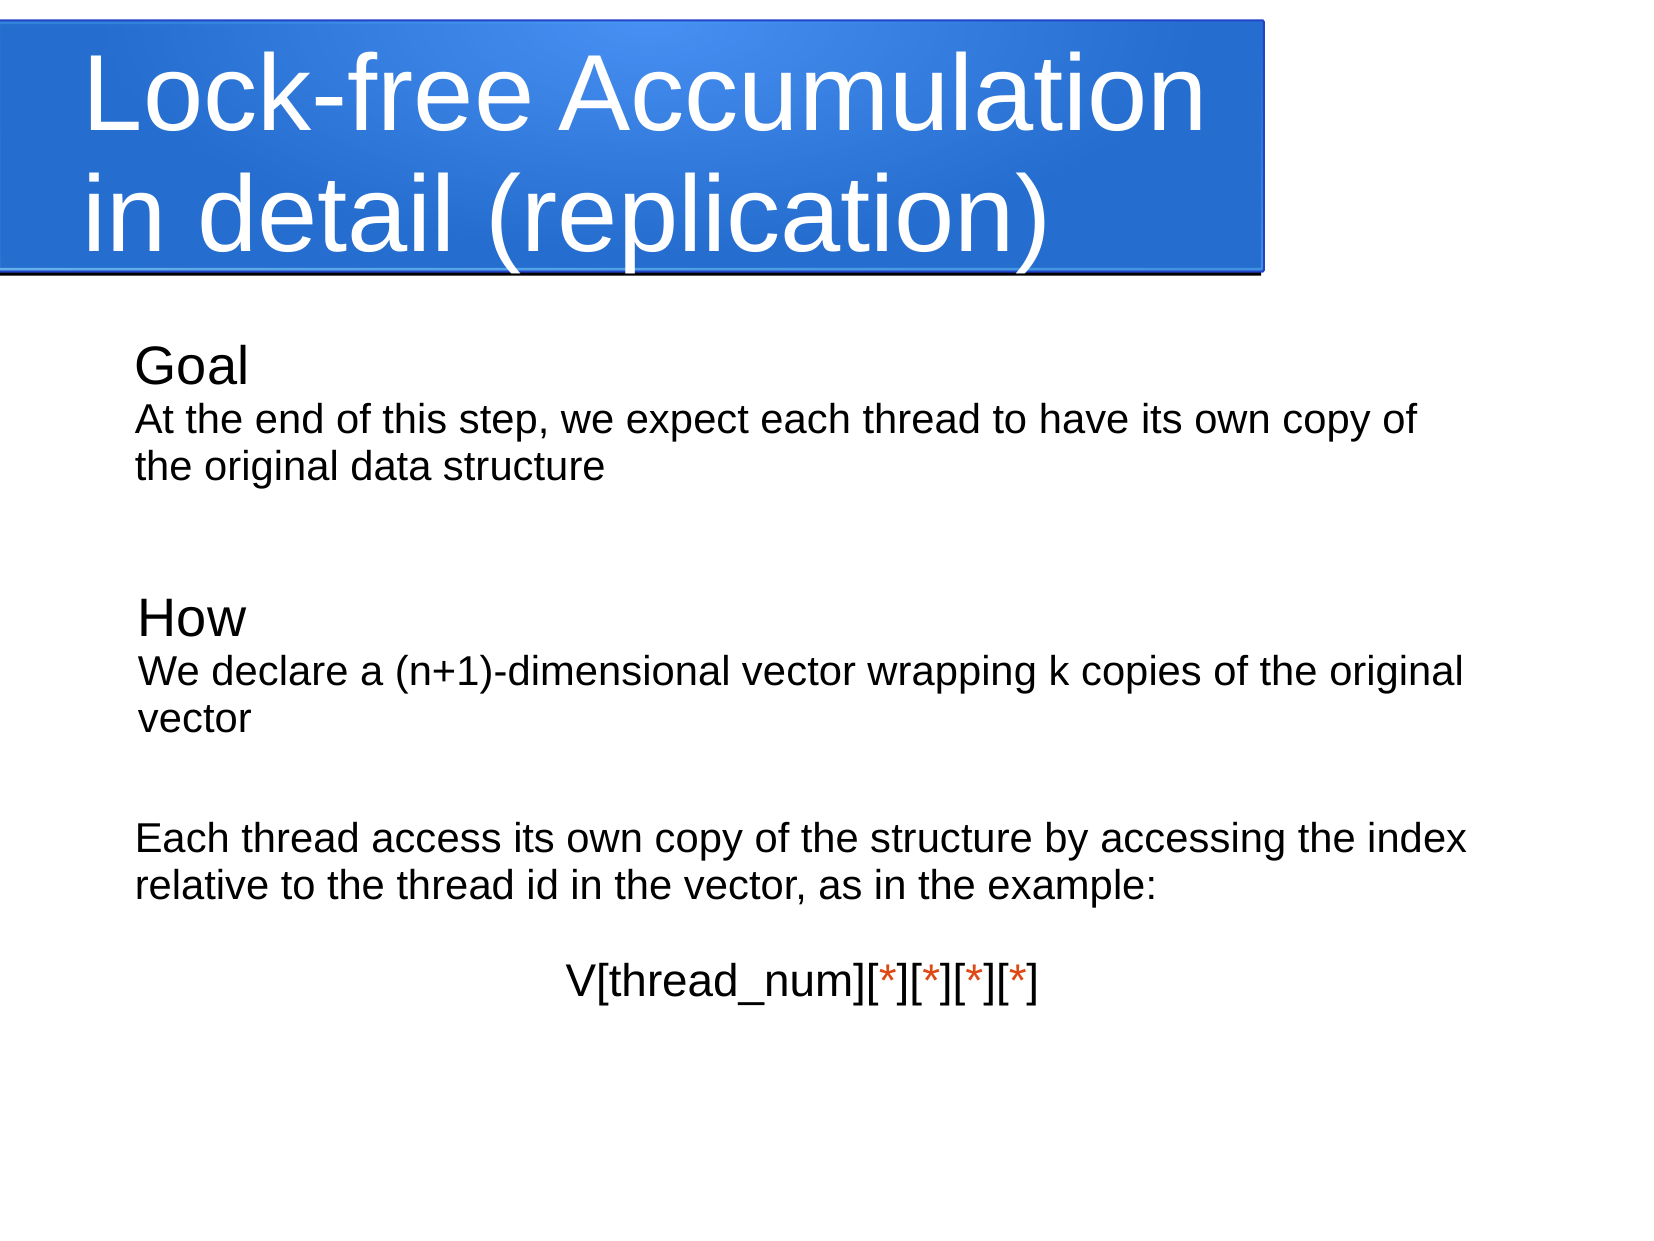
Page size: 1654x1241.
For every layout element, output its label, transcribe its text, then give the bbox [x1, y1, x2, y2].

text_box Goal At the end of this step, we expect each thread to have its own copy of the original data structure [120, 327, 1486, 497]
title Lock-free Accumulation in detail (replication) [82, 32, 1251, 275]
text_box Each thread access its own copy of the structure by accessing the index relative to the thread id in the vector, as in the example: V[thread_num][*][*][*][*] [120, 807, 1486, 1070]
text_box How We declare a (n+1)-dimensional vector wrapping k copies of the original vector [123, 580, 1489, 749]
